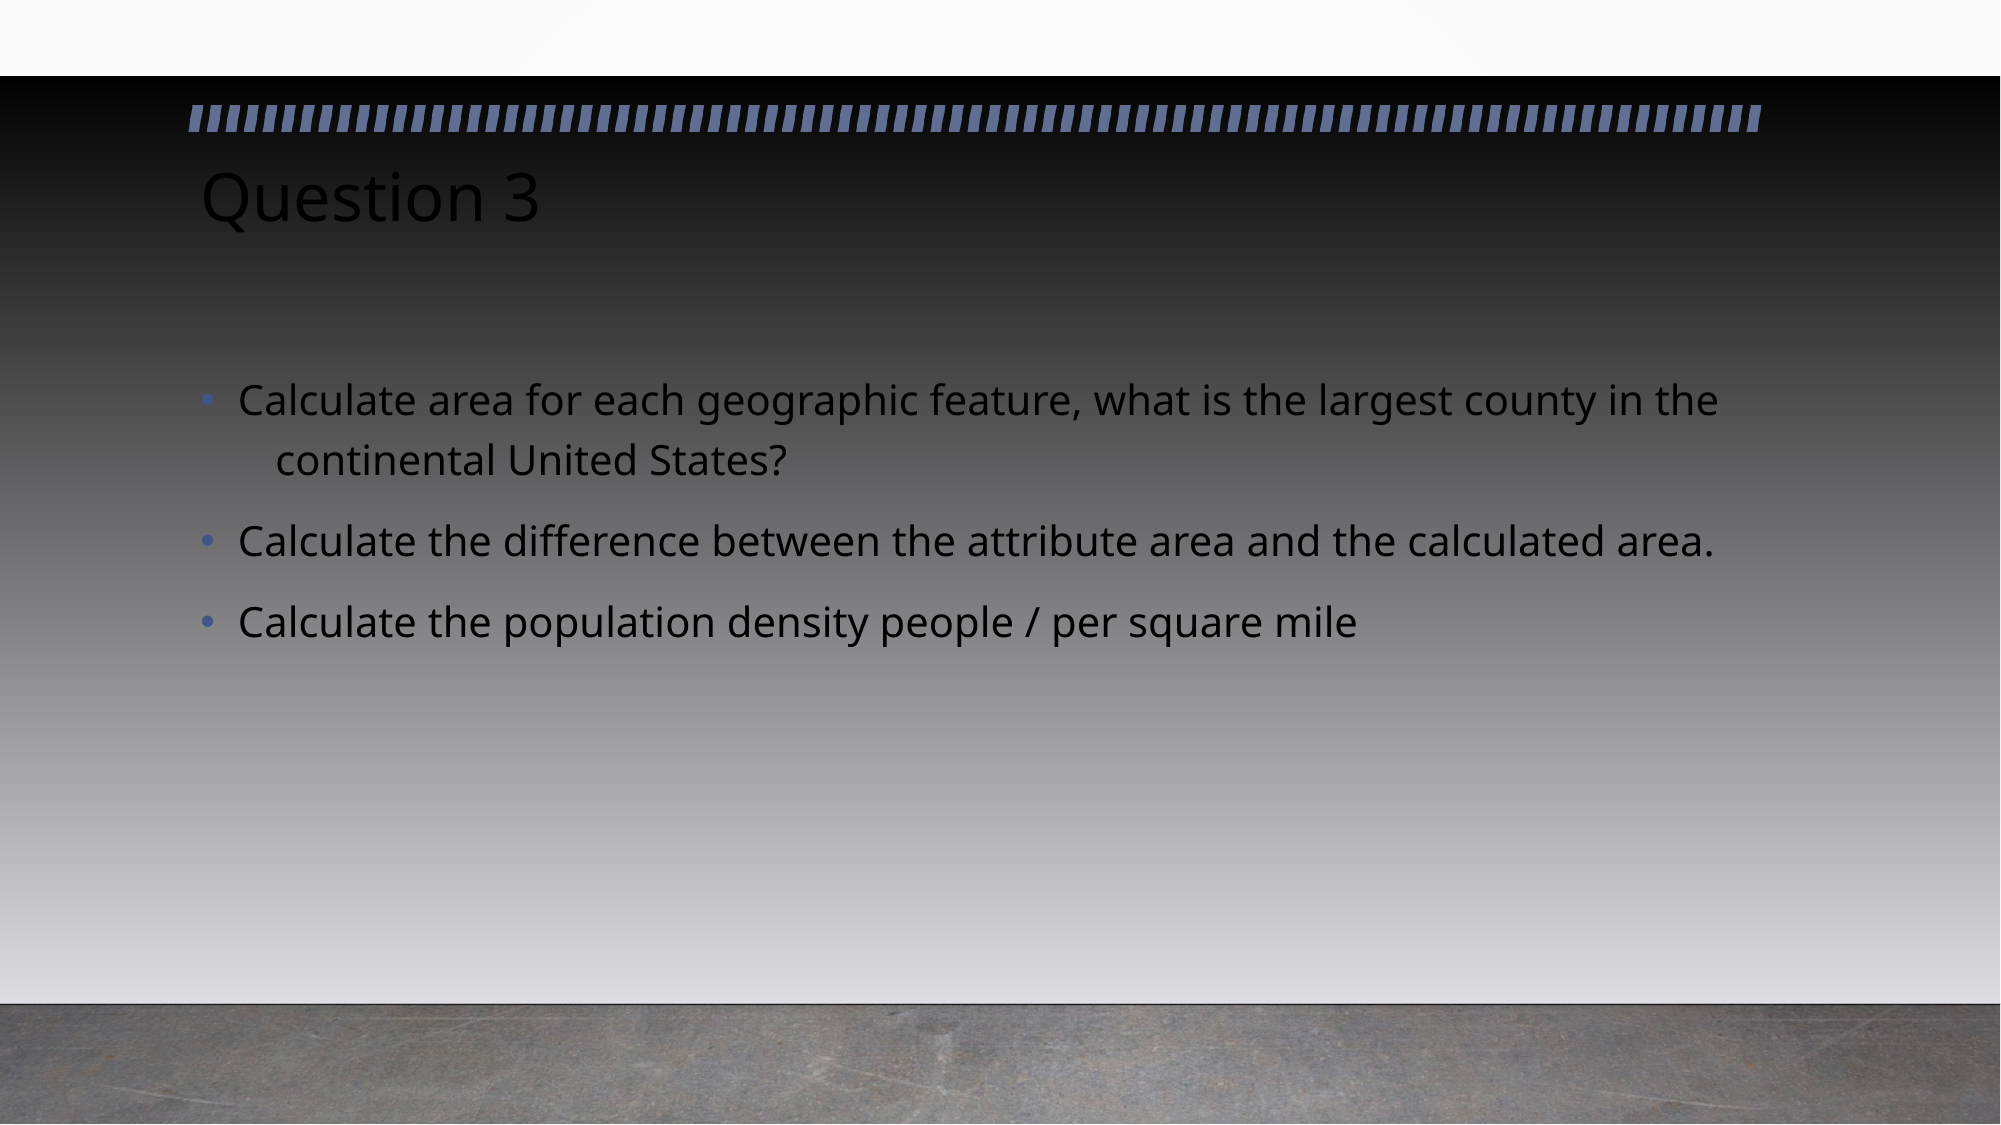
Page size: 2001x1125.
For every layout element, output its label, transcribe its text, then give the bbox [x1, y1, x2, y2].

title Question 3 [185, 156, 1761, 329]
list Calculate area for each geographic feature, what is the largest county in the continental United States? Calculate the difference between the attribute area and the calculated area. Calculate the population density people / per square mile [185, 356, 1761, 897]
